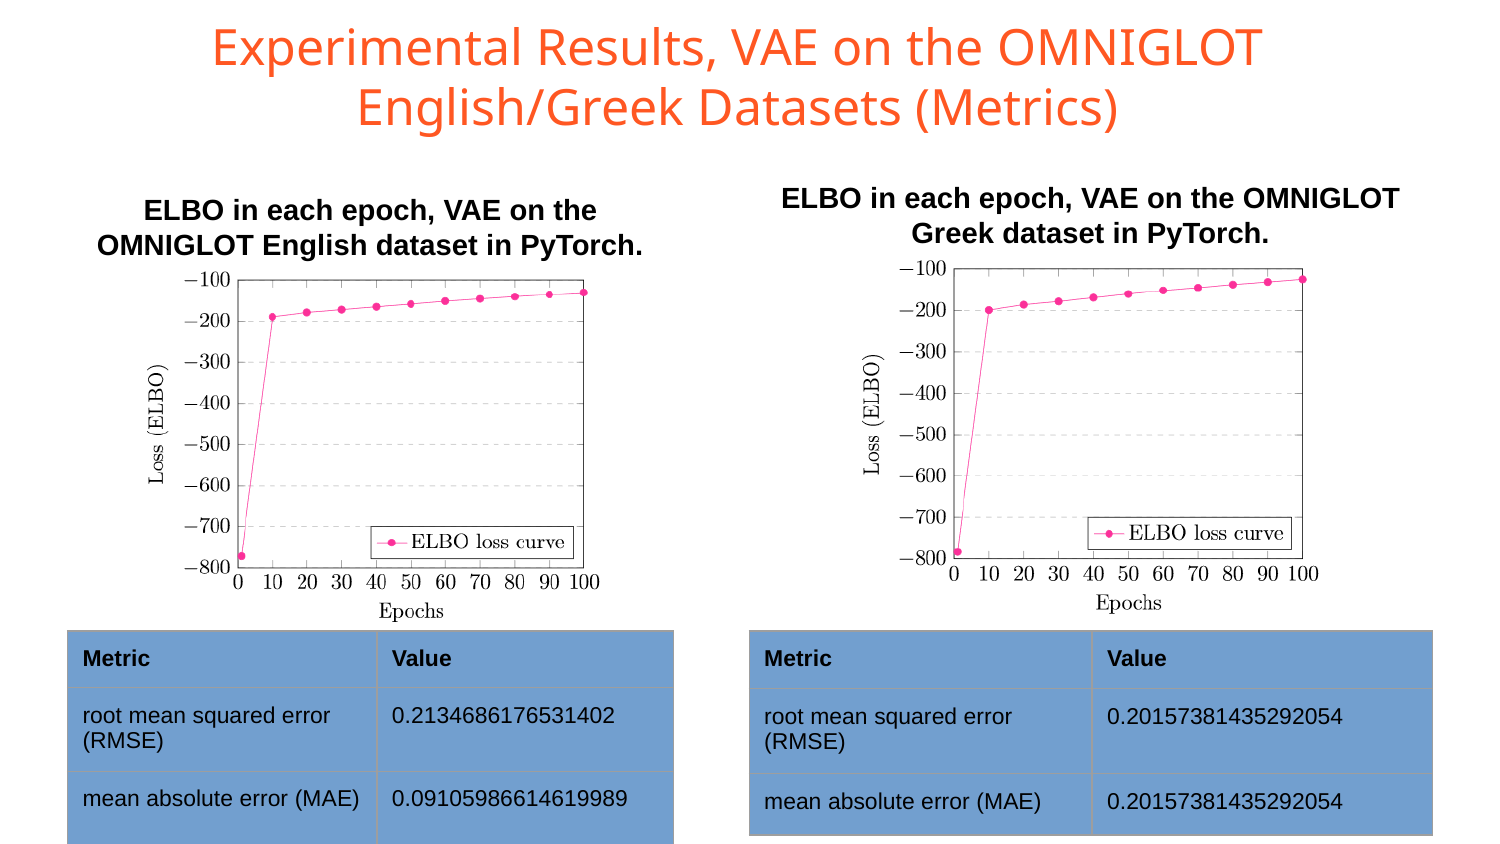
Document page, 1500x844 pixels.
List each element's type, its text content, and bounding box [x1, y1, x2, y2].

table_cell 0.20157381435292054 [1093, 689, 1432, 773]
text_box ELBO in each epoch, VAE on the OMNIGLOT English dataset in PyTorch. [67, 176, 674, 264]
table_cell mean absolute error (MAE) [750, 774, 1091, 834]
title Experimental Results, VAE on the OMNIGLOT English/Greek Datasets (Metrics) [107, 0, 1369, 148]
table_cell mean absolute error (MAE) [68, 772, 376, 844]
table_cell root mean squared error (RMSE) [68, 688, 376, 771]
text_box ELBO in each epoch, VAE on the OMNIGLOT Greek dataset in PyTorch. [749, 164, 1433, 252]
picture [134, 267, 607, 628]
table_header Metric [68, 632, 376, 687]
table_cell root mean squared error (RMSE) [750, 689, 1091, 773]
table_header Value [1093, 632, 1432, 688]
table_cell 0.2134686176531402 [378, 688, 673, 771]
table_cell 0.20157381435292054 [1093, 774, 1432, 834]
table_header Metric [750, 632, 1091, 688]
table_cell 0.09105986614619989 [378, 772, 673, 844]
picture [854, 255, 1327, 622]
table_header Value [378, 632, 673, 687]
